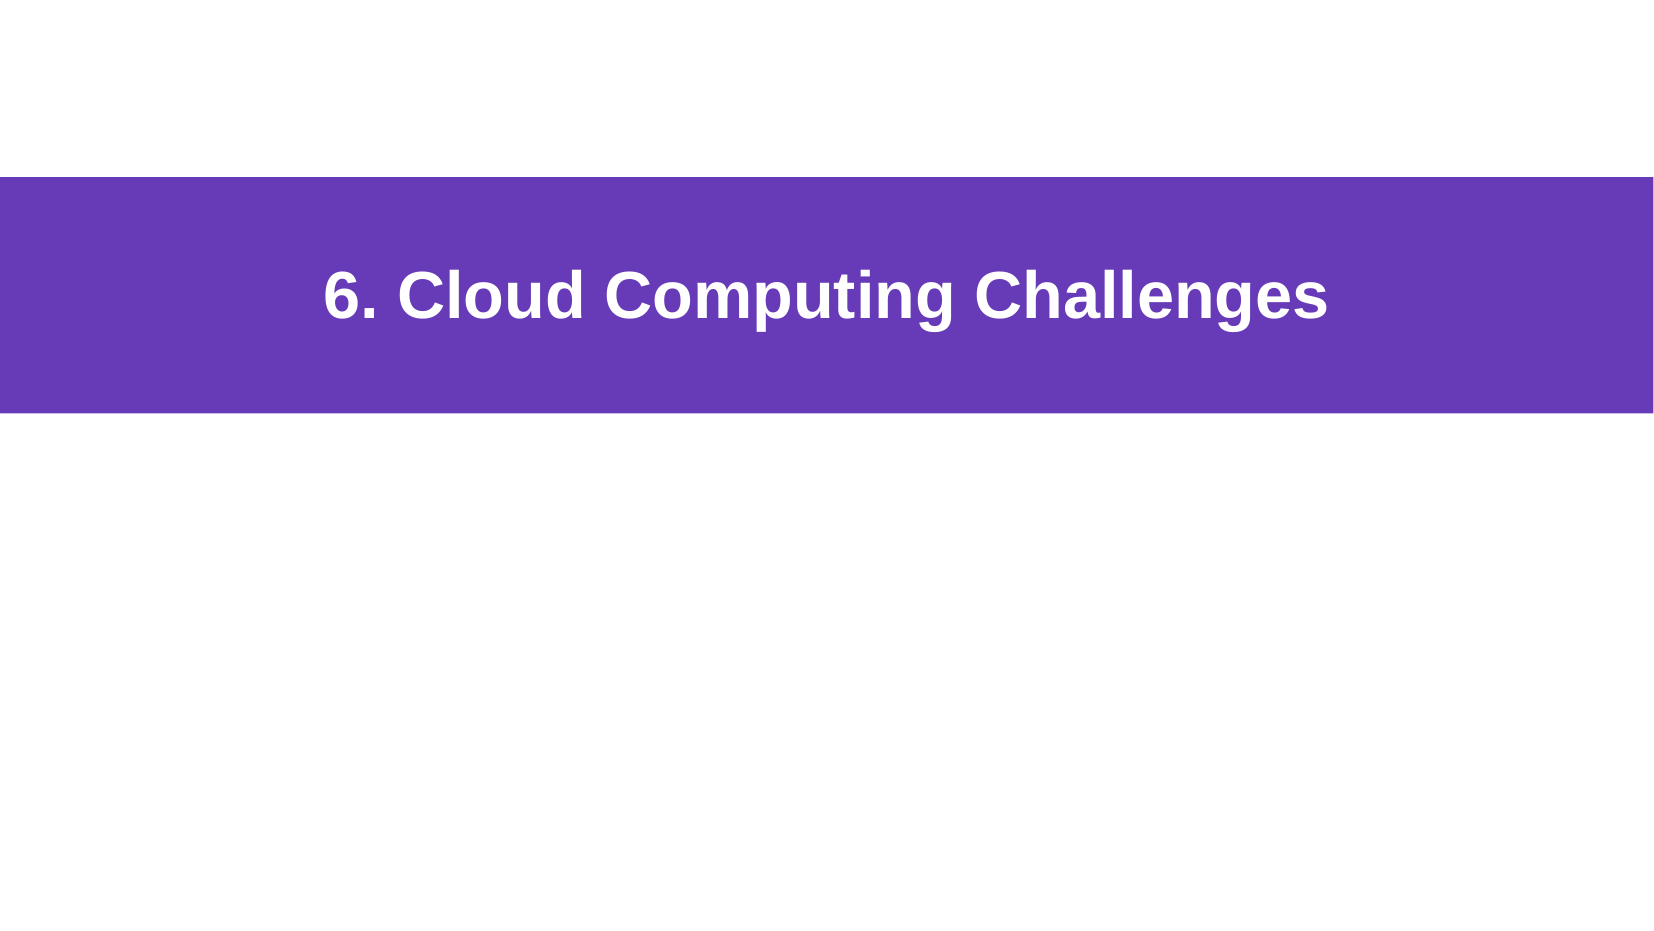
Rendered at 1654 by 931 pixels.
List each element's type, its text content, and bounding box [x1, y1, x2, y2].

title 6. Cloud Computing Challenges [0, 177, 1654, 414]
